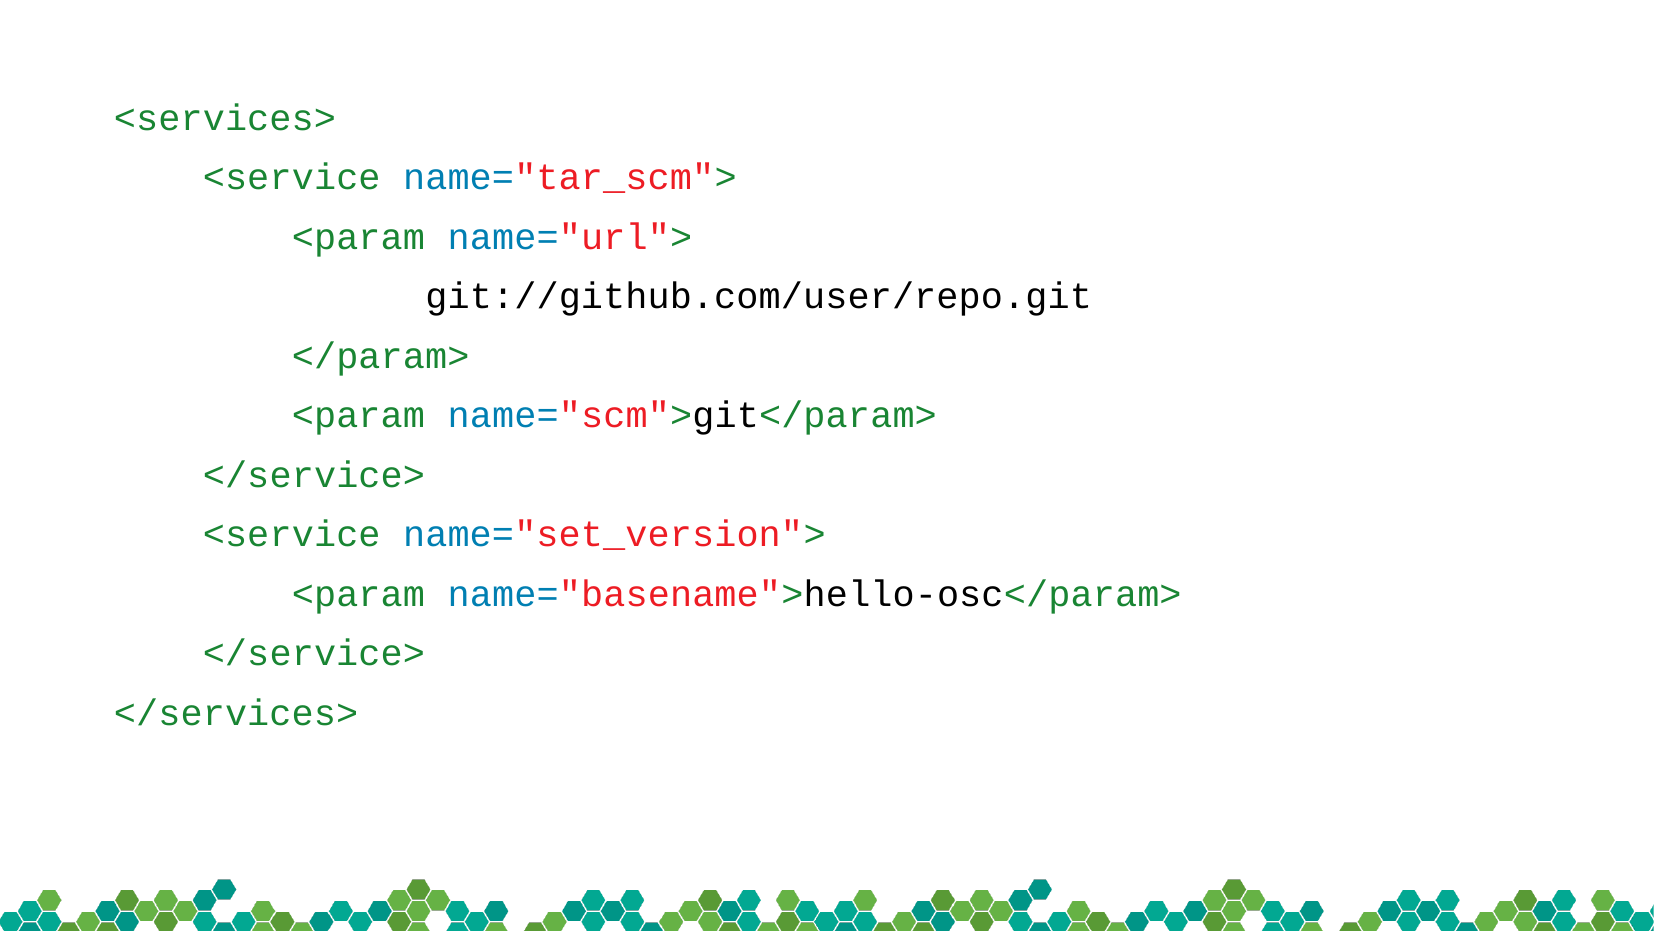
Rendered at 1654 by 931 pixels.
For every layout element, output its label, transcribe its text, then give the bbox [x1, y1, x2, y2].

picture [0, 871, 1654, 931]
list <services> <service name="tar_scm"> <param name="url"> git://github.com/user/repo.git </param> <param name="scm">git</param> </service> <service name="set_version"> <param name="basename">hello-osc</param> </service> </services> [87, 99, 1576, 737]
